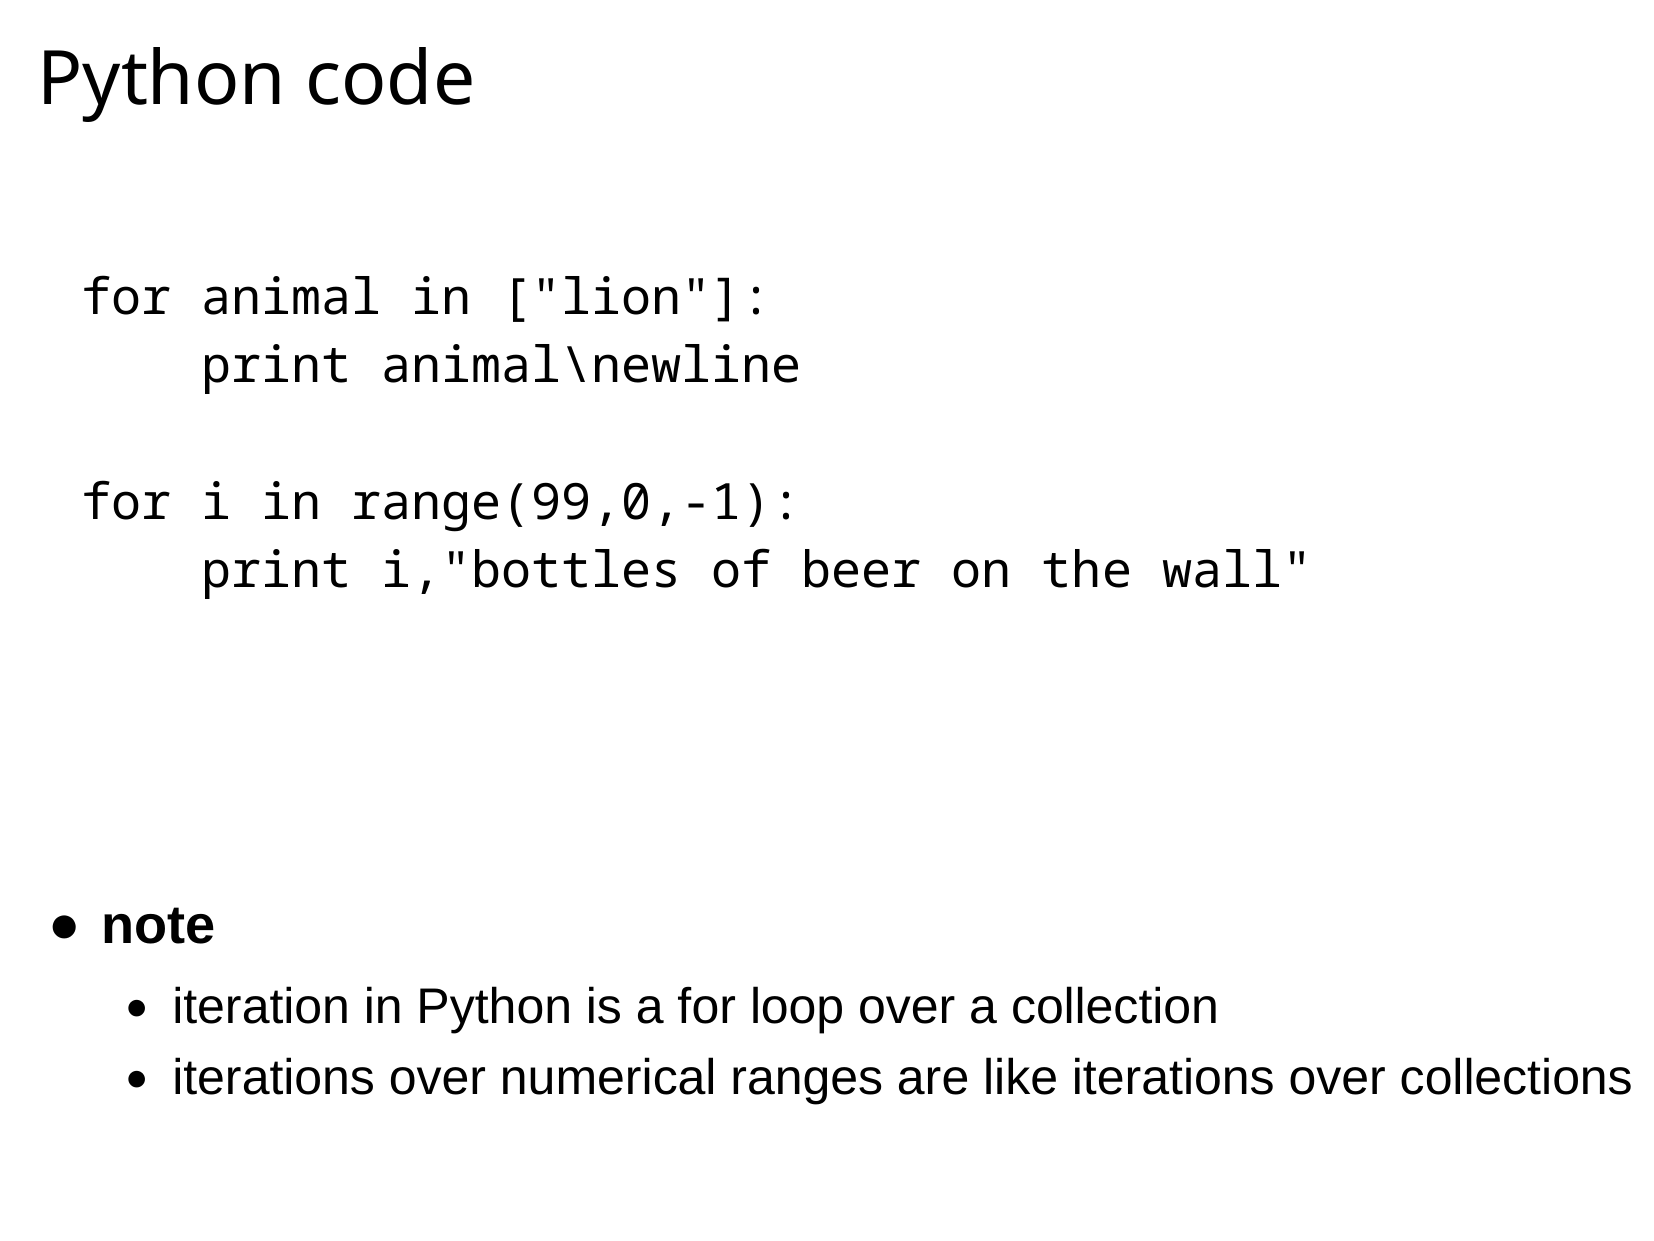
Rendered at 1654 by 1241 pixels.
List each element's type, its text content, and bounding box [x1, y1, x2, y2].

title Python code [37, 0, 1613, 151]
list note iteration in Python is a for loop over a collection iterations over numerical ranges are like iterations over collections [30, 766, 1654, 1233]
text_box for animal in ["lion"]: print animal\newline for i in range(99,0,-1): print i,"bottles of beer on the wall" [66, 253, 1546, 607]
